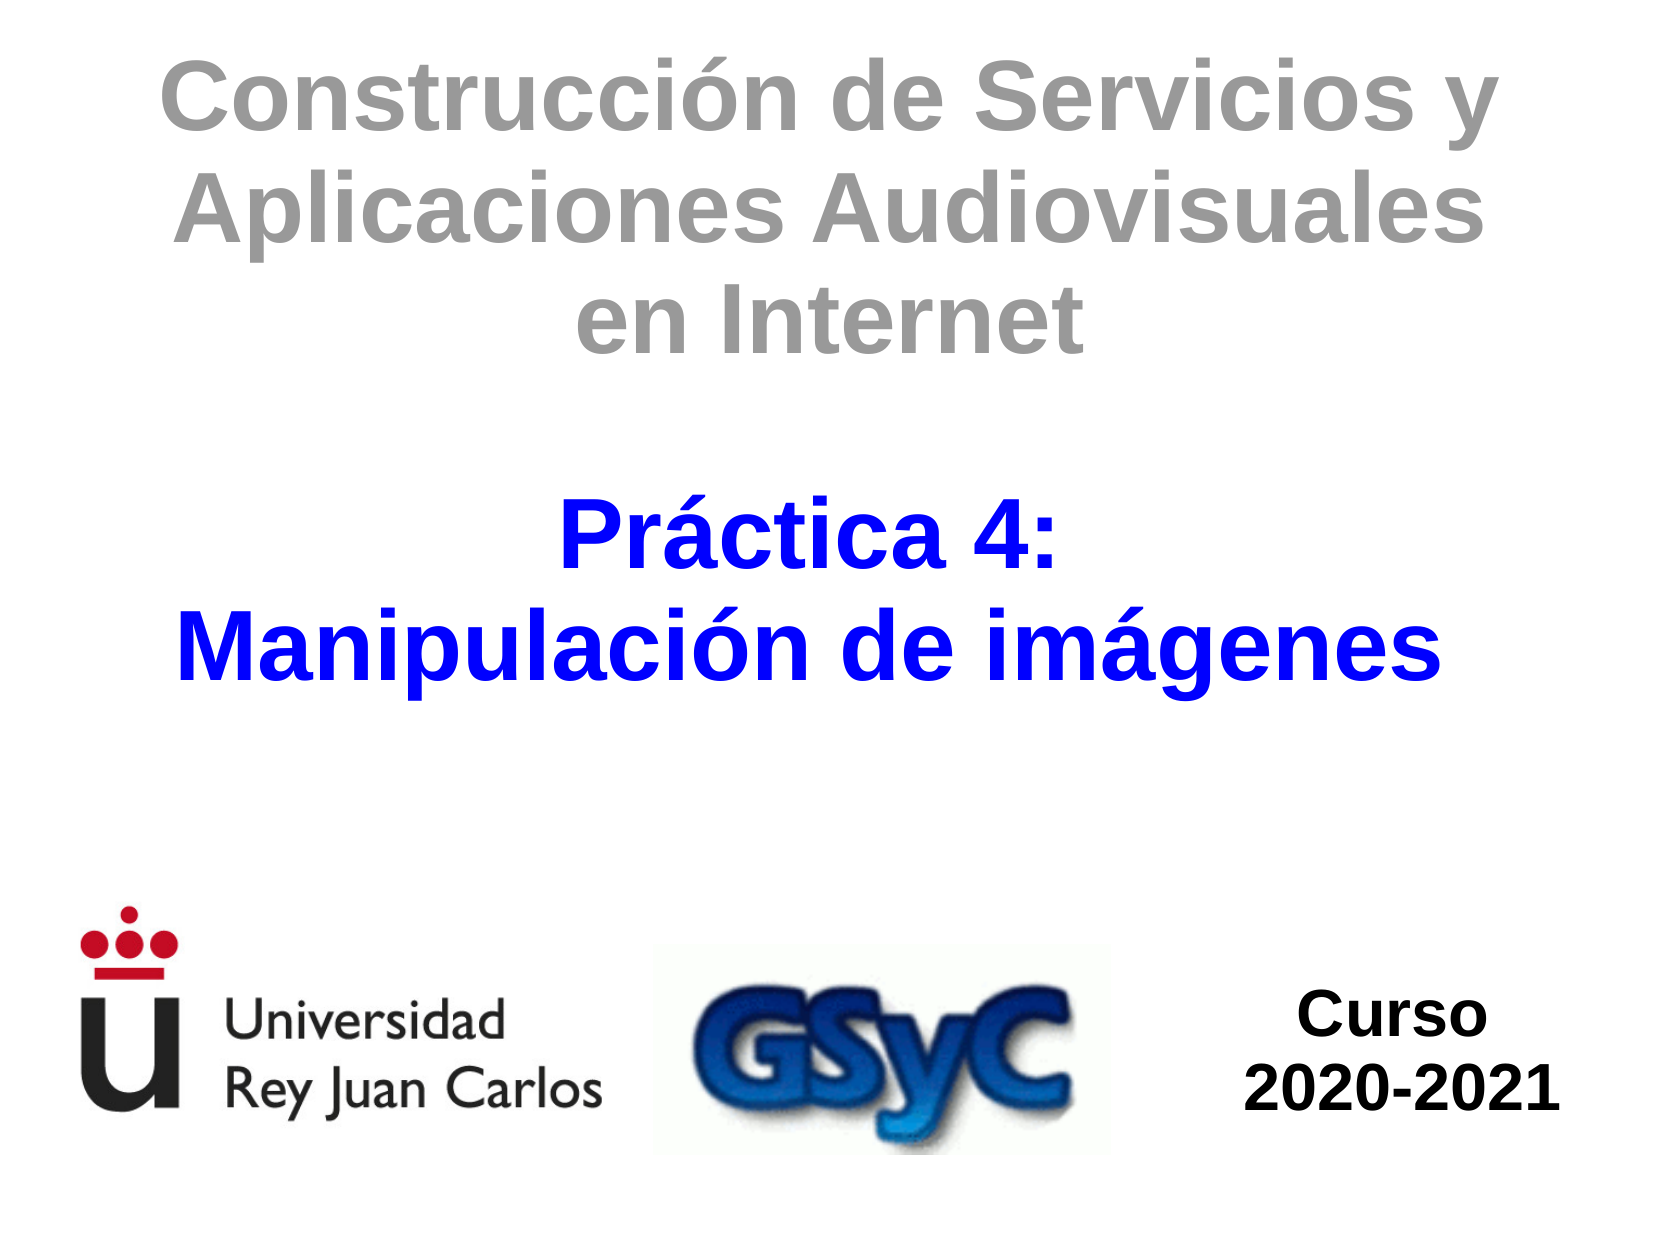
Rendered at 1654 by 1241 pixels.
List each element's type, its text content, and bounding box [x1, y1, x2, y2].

picture [46, 884, 631, 1141]
title Práctica 4: Manipulación de imágenes [135, 478, 1486, 702]
title Construcción de Servicios y Aplicaciones Audiovisuales en Internet [144, 39, 1516, 376]
title Curso 2020-2021 [1200, 975, 1606, 1126]
picture [653, 944, 1111, 1156]
